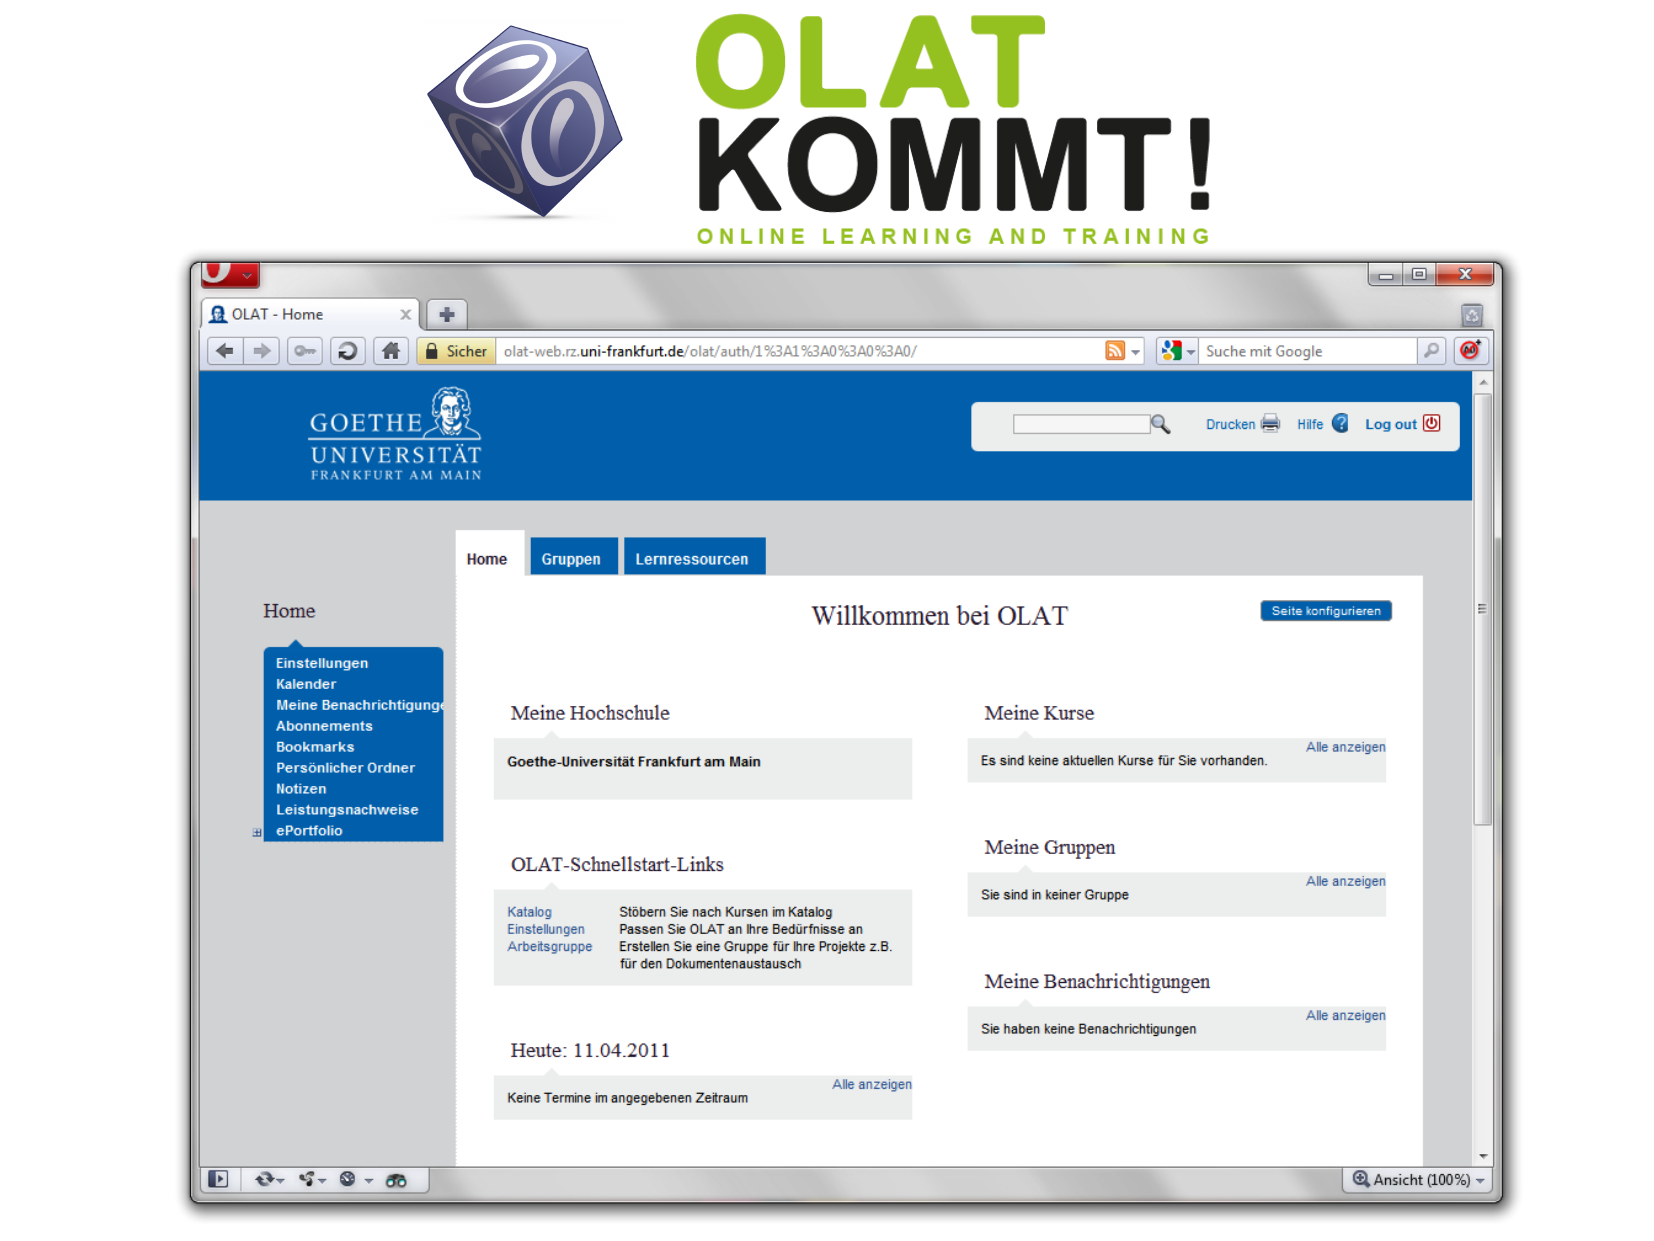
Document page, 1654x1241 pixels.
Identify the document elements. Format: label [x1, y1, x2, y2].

picture [424, 19, 626, 225]
picture [174, 5, 1524, 1227]
